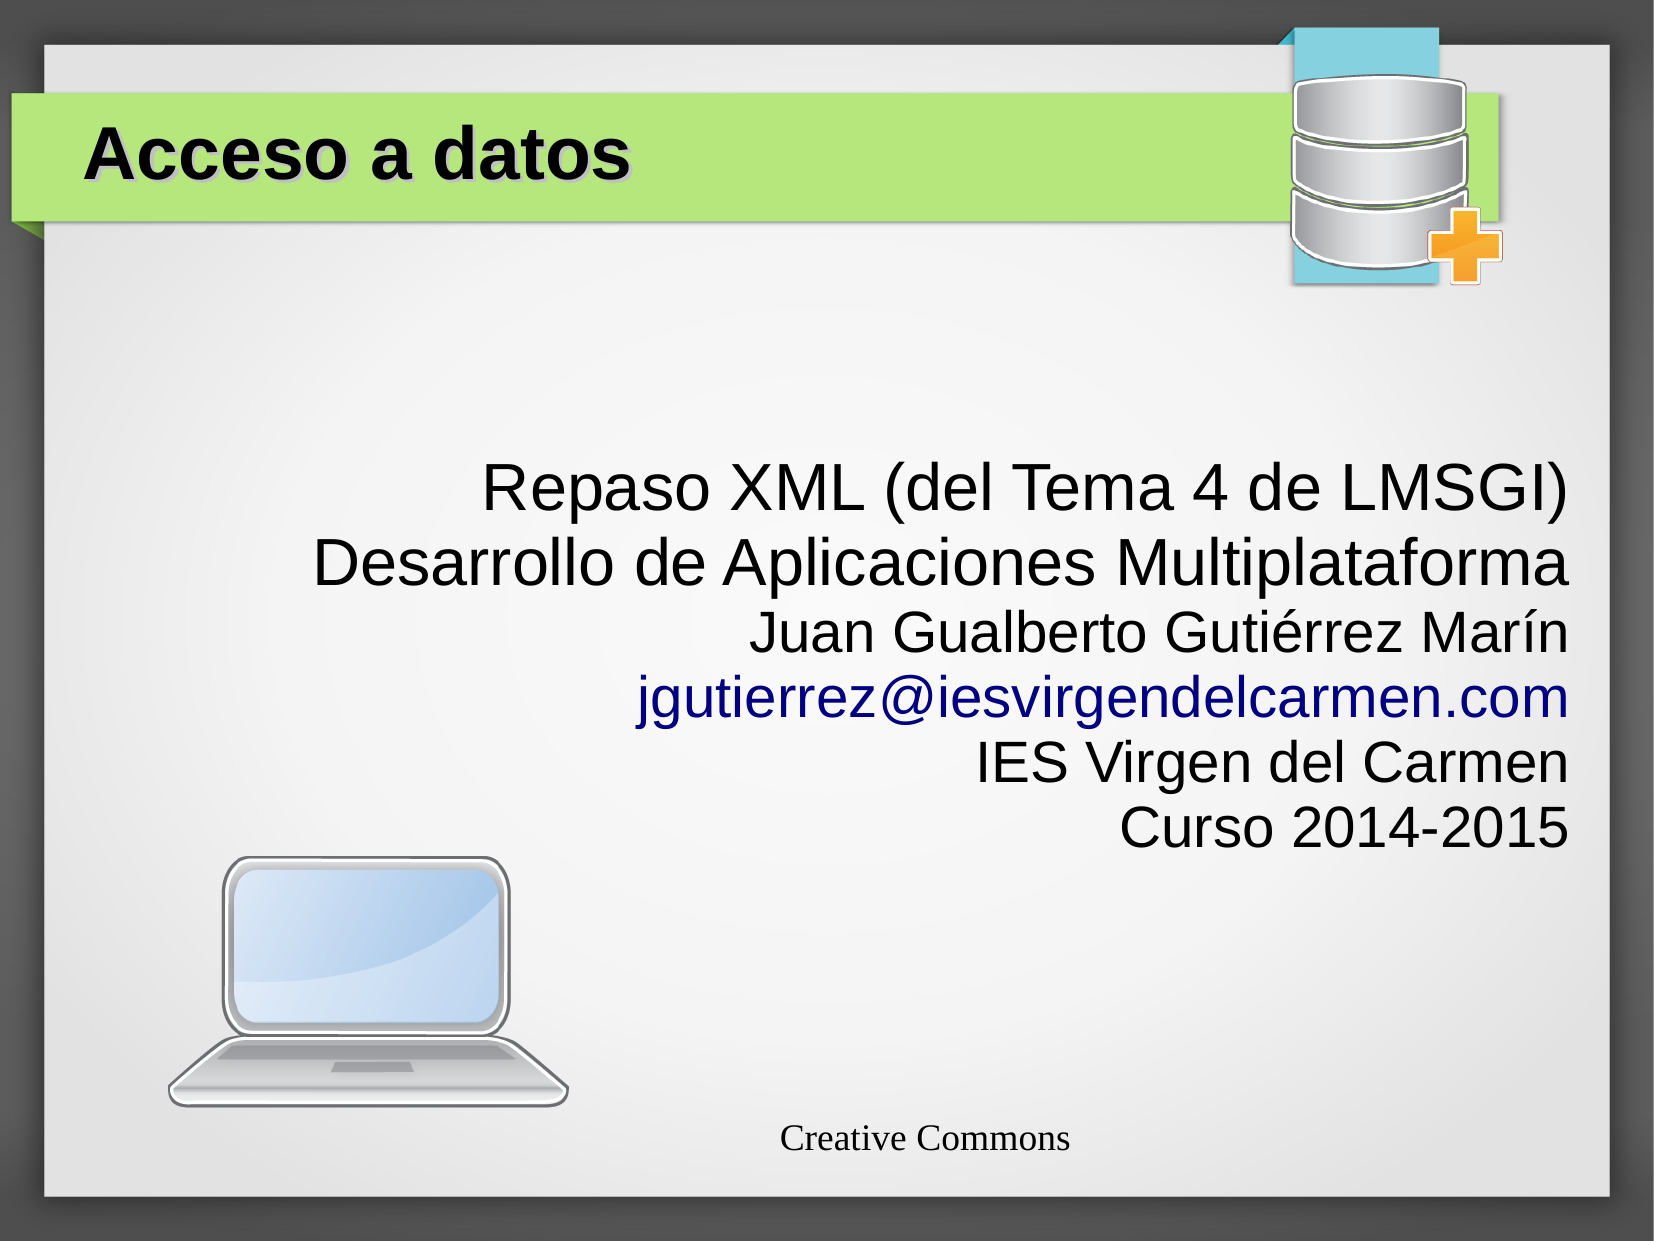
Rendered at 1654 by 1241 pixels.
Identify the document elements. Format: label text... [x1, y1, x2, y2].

text_box Creative Commons [765, 1110, 1606, 1167]
title Acceso a datos [82, 94, 1264, 213]
picture [0, 0, 1654, 1241]
subtitle Repaso XML (del Tema 4 de LMSGI) Desarrollo de Aplicaciones Multiplataforma Juan Gualberto Gutiérrez Marín jgutierrez@iesvirgendelcarmen.com IES Virgen del Carmen Curso 2014-2015 [82, 295, 1571, 1015]
